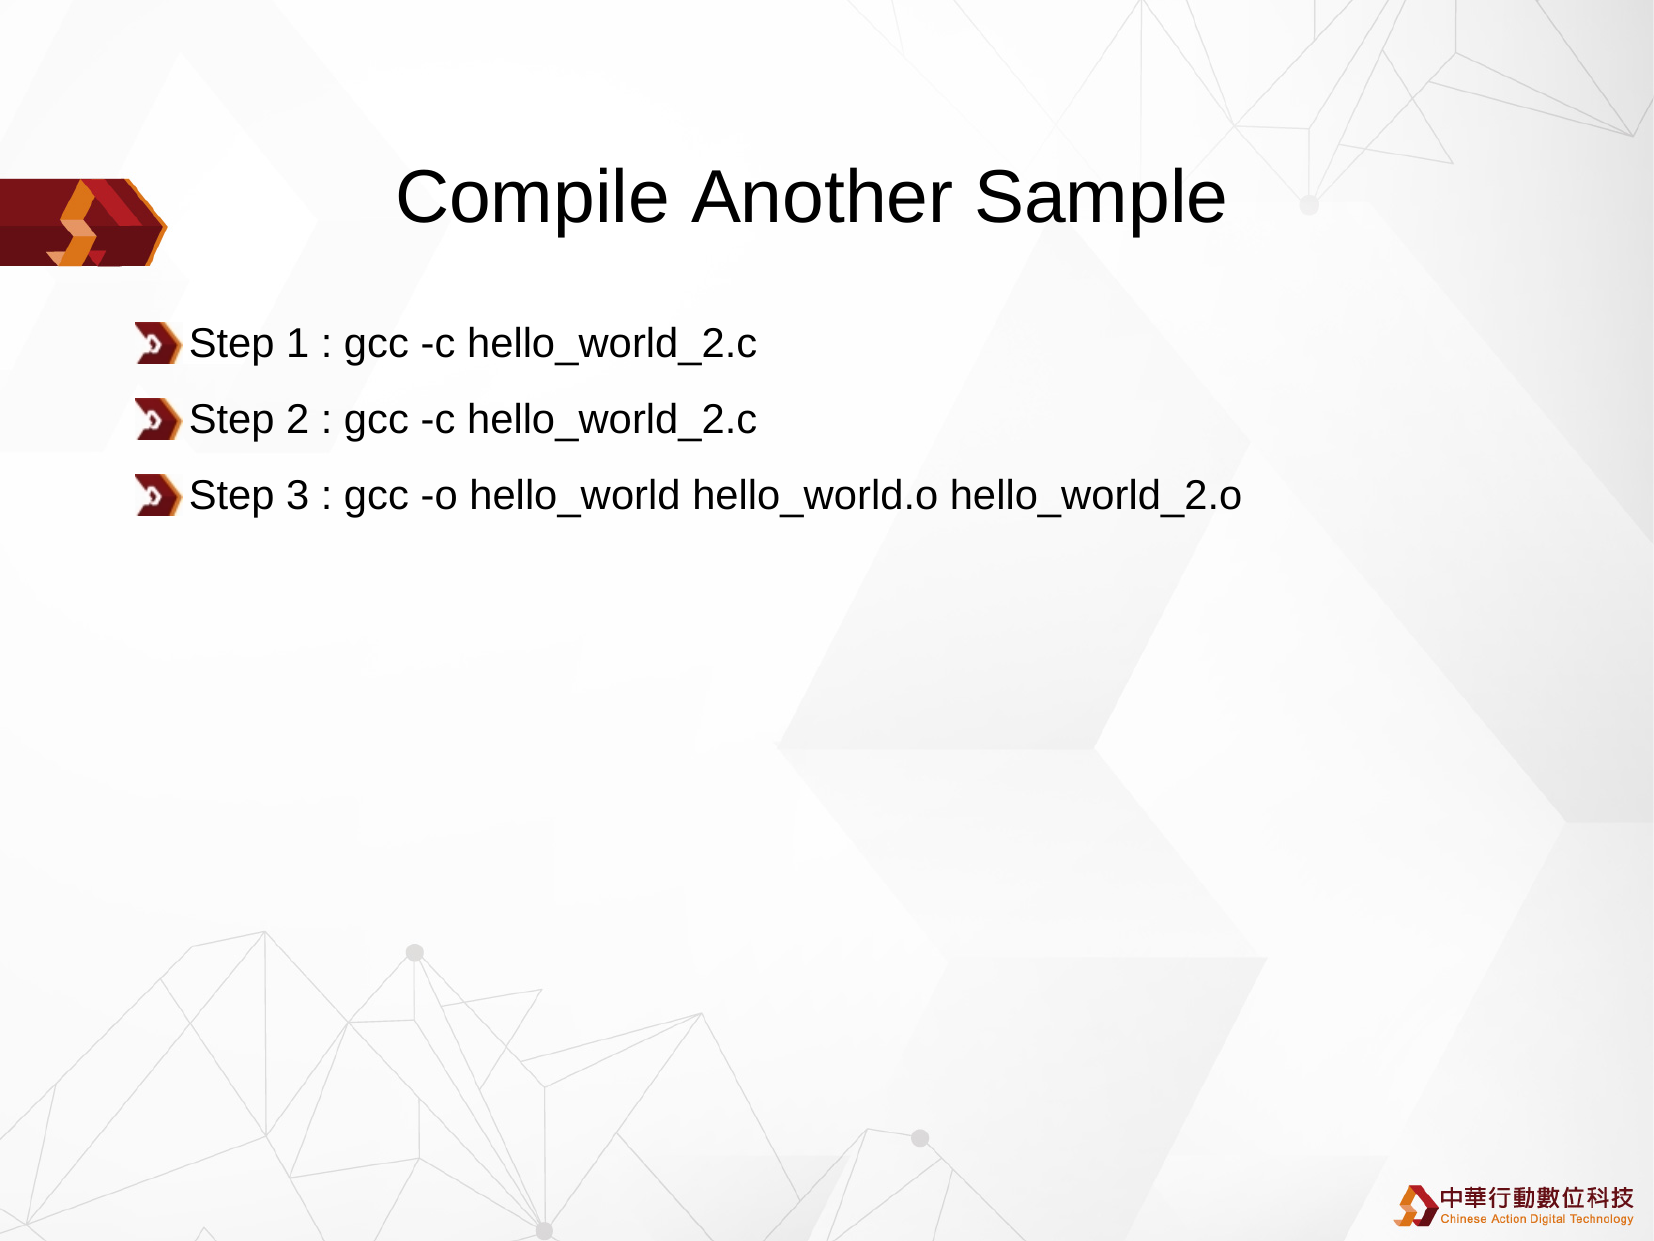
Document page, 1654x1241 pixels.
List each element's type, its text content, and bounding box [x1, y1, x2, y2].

list Step 1 : gcc -c hello_world_2.c Step 2 : gcc -c hello_world_2.c Step 3 : gcc -o hello_world hello_world.o hello_world_2.o [118, 319, 1571, 1040]
picture [0, 0, 1654, 1241]
title Compile Another Sample [118, 112, 1506, 281]
